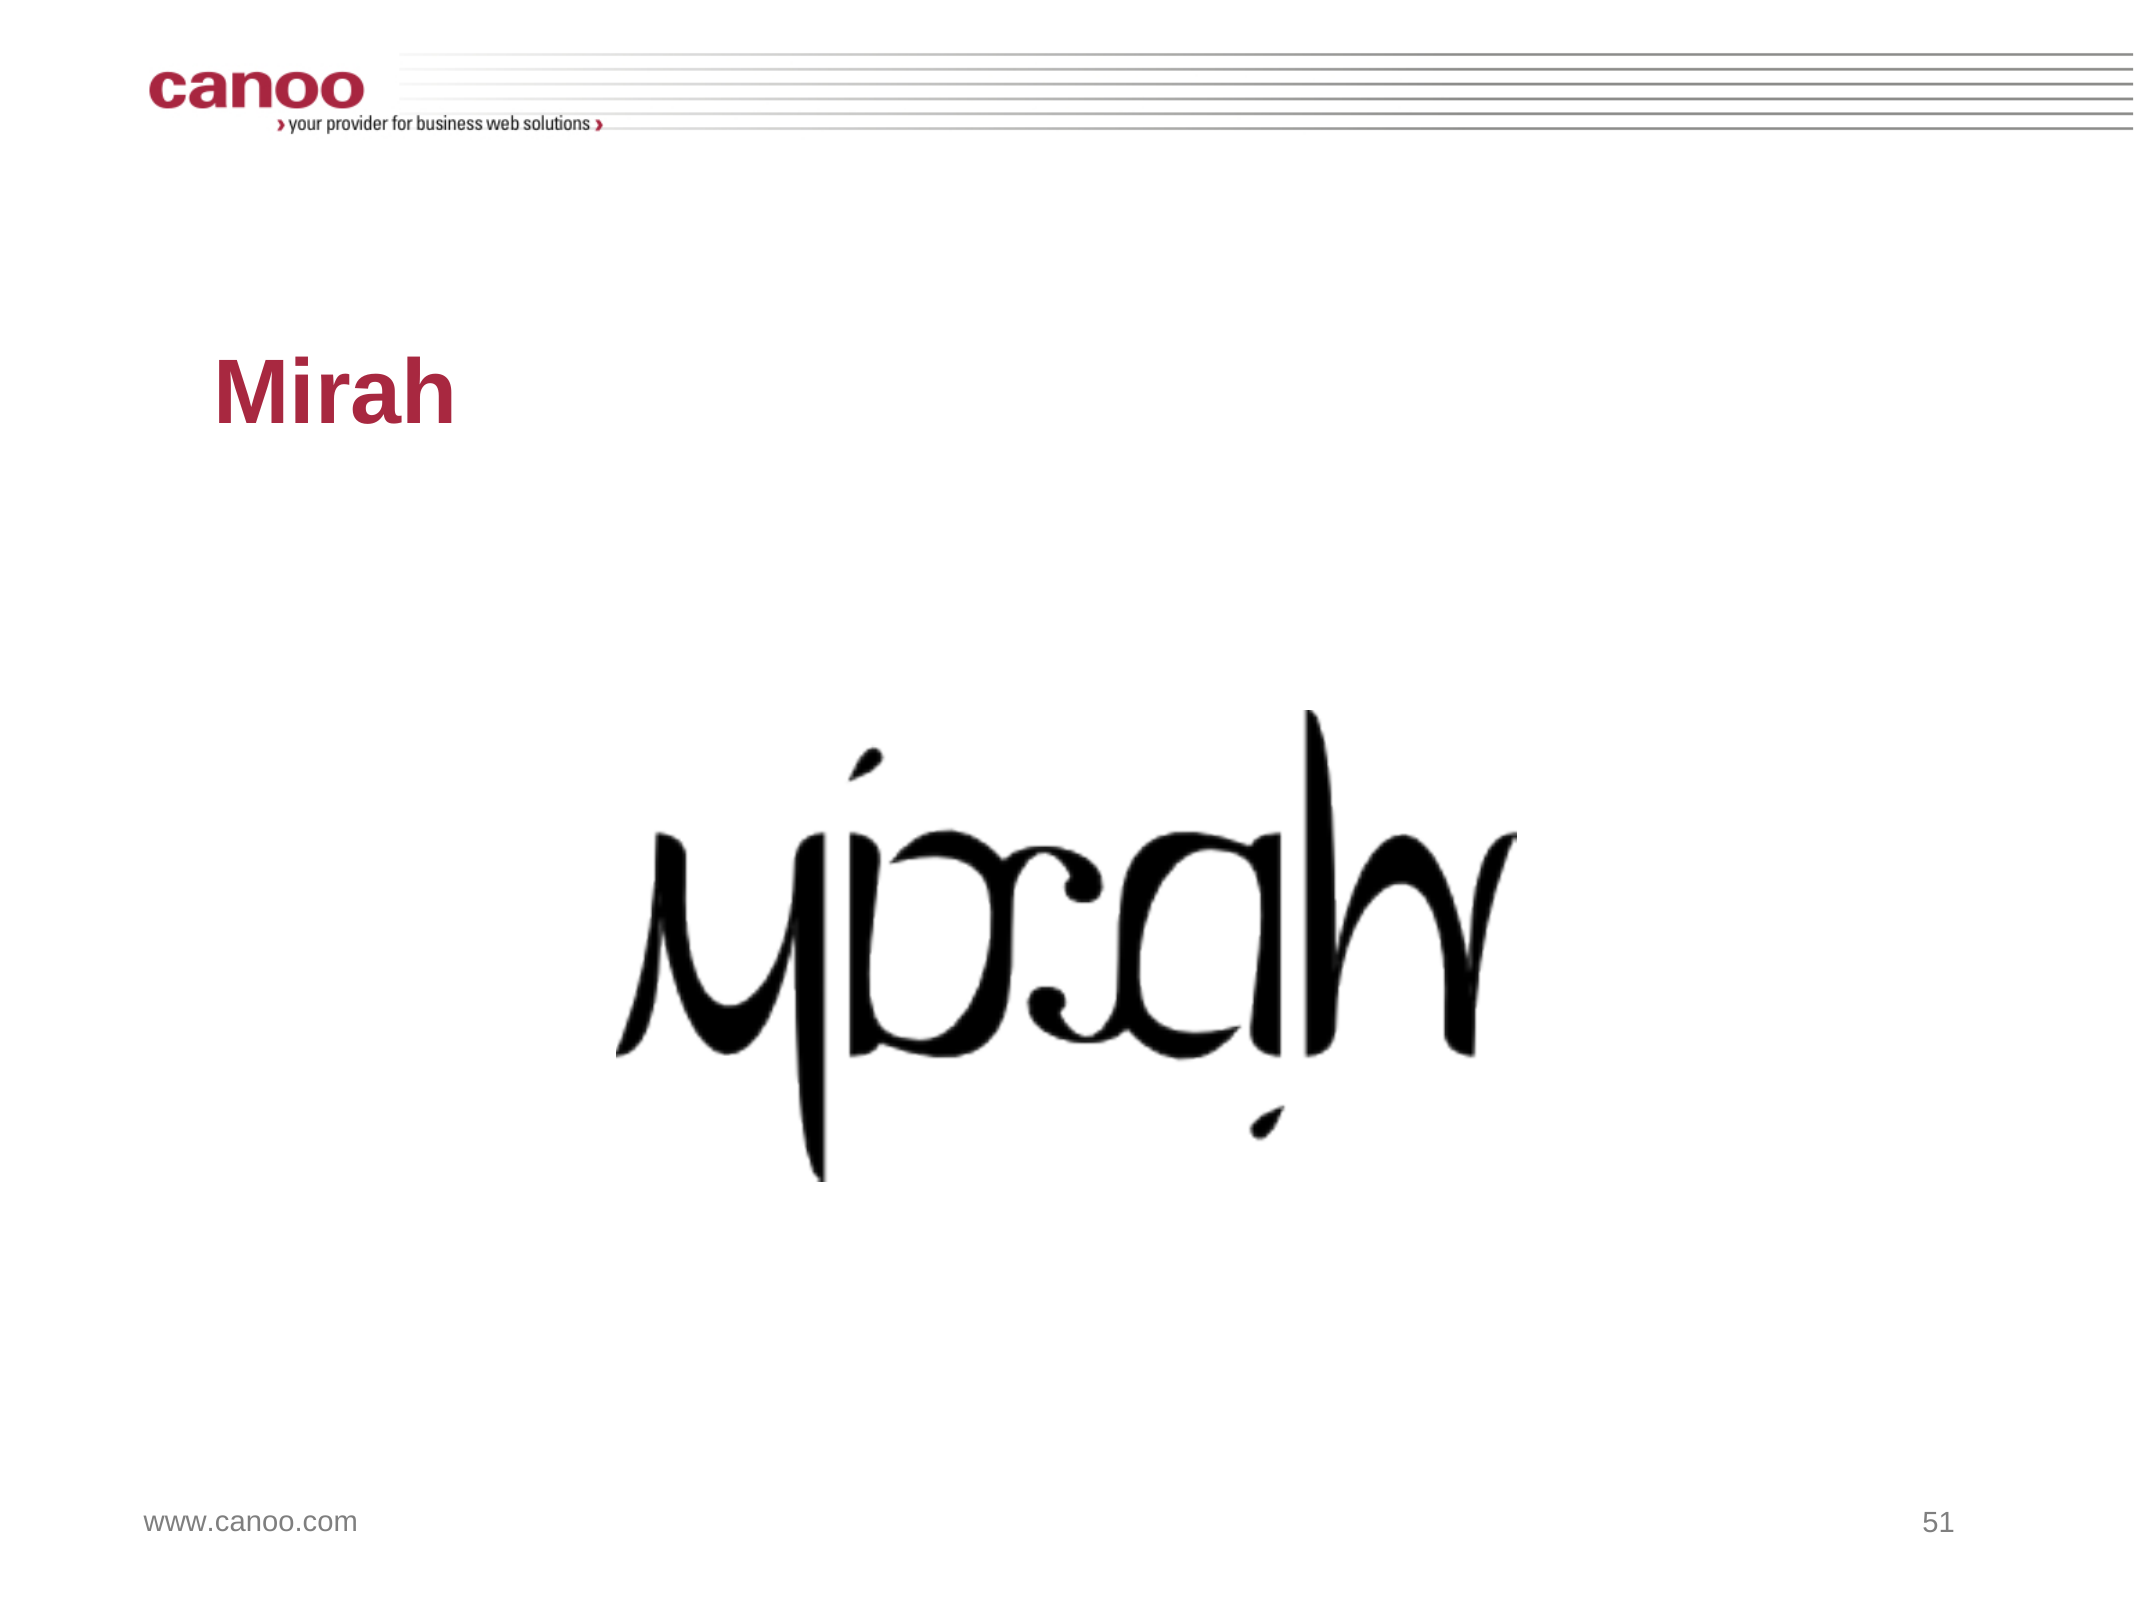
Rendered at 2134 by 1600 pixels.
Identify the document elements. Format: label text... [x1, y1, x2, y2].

picture [0, 21, 2134, 188]
text_box <number> [1912, 1495, 1965, 1546]
picture [616, 710, 1517, 1182]
title Mirah [205, 220, 2020, 451]
